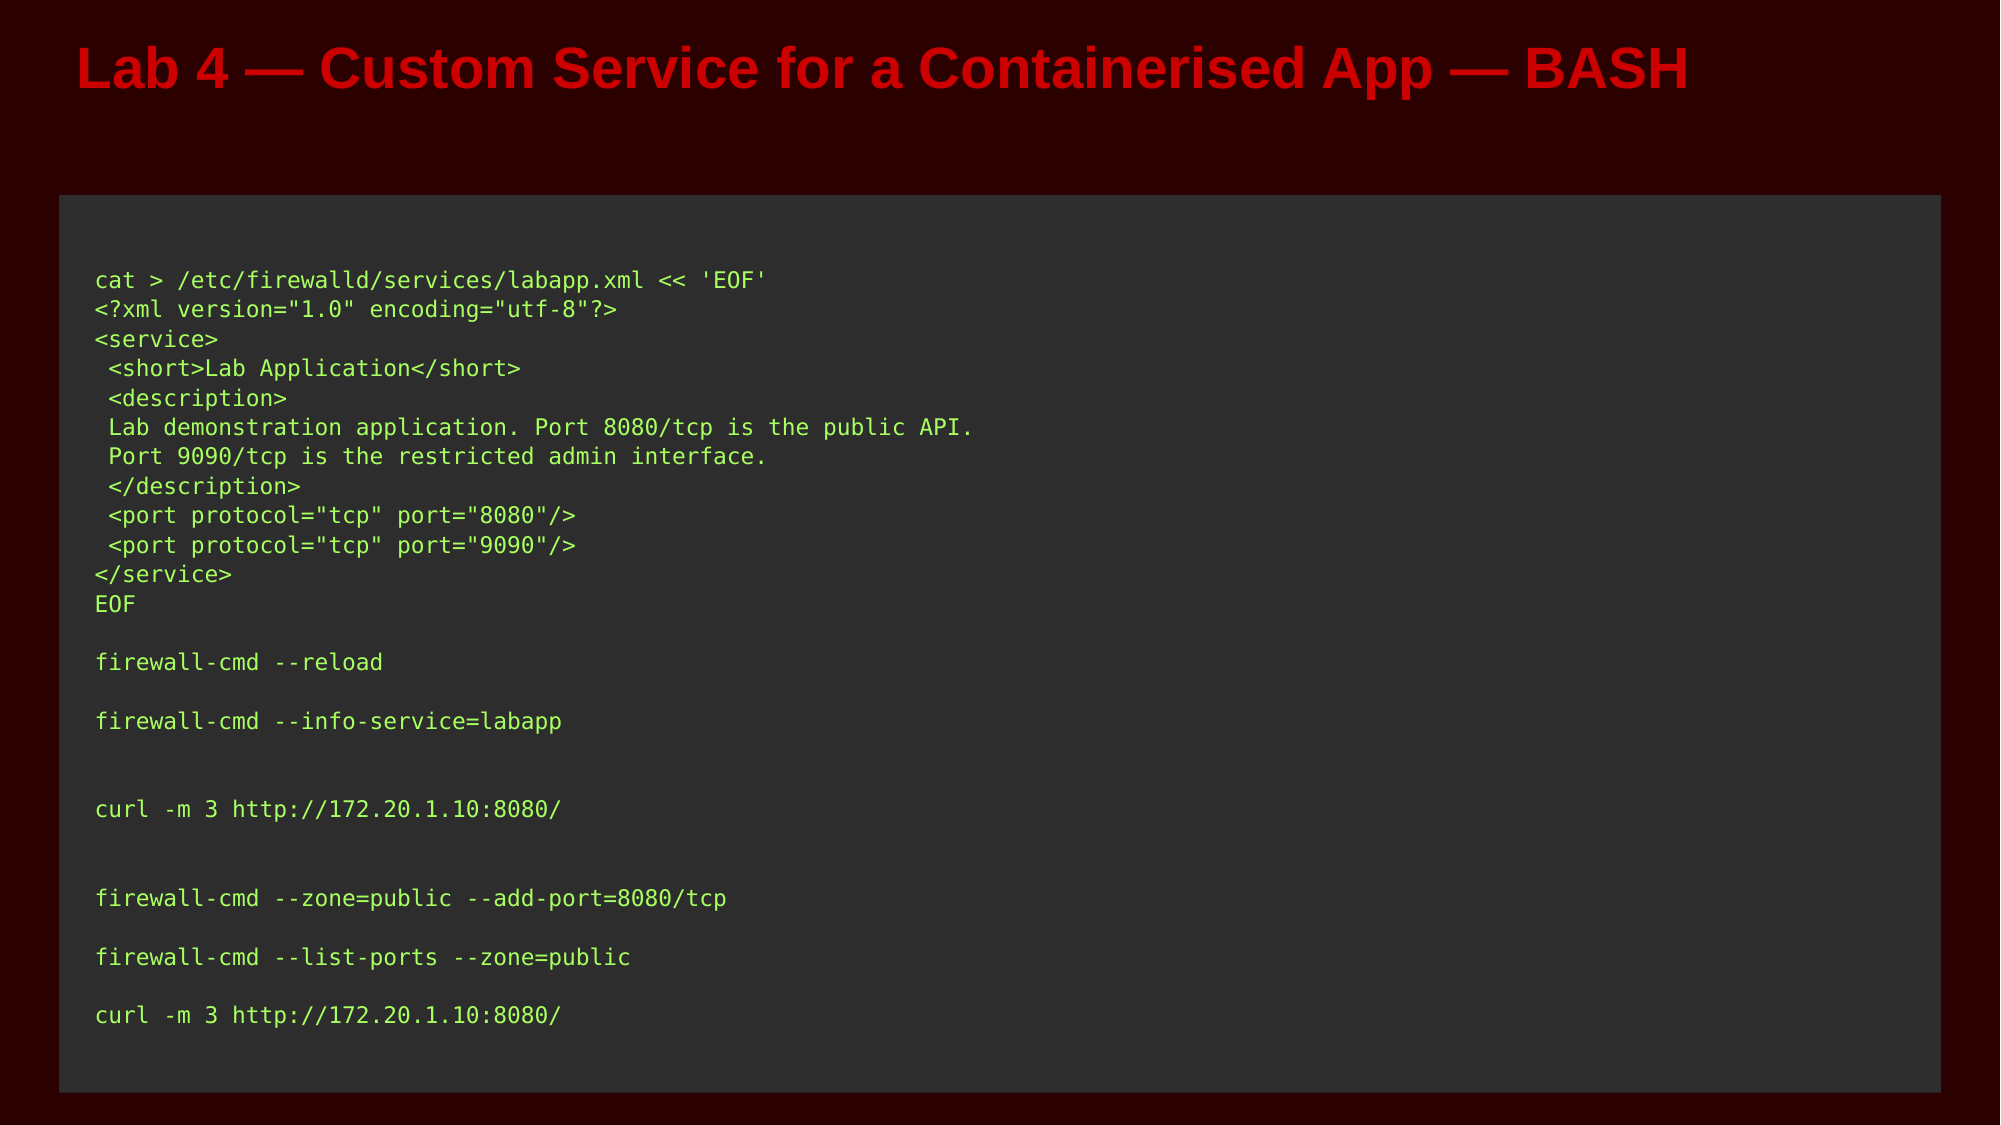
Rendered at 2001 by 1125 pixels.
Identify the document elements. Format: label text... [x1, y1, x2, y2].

text_box Lab 4 — Custom Service for a Containerised App — BASH [59, 23, 1942, 178]
text_box cat > /etc/firewalld/services/labapp.xml << 'EOF' <?xml version="1.0" encoding="utf-8"?> <service> <short>Lab Application</short> <description> Lab demonstration application. Port 8080/tcp is the public API. Port 9090/tcp is the restricted admin interface. </description> <port protocol="tcp" port="8080"/> <port protocol="tcp" port="9090"/> </service> EOF firewall-cmd --reload firewall-cmd --info-service=labapp curl -m 3 http://172.20.1.10:8080/ firewall-cmd --zone=public --add-port=8080/tcp firewall-cmd --list-ports --zone=public curl -m 3 http://172.20.1.10:8080/ [59, 194, 1942, 1093]
